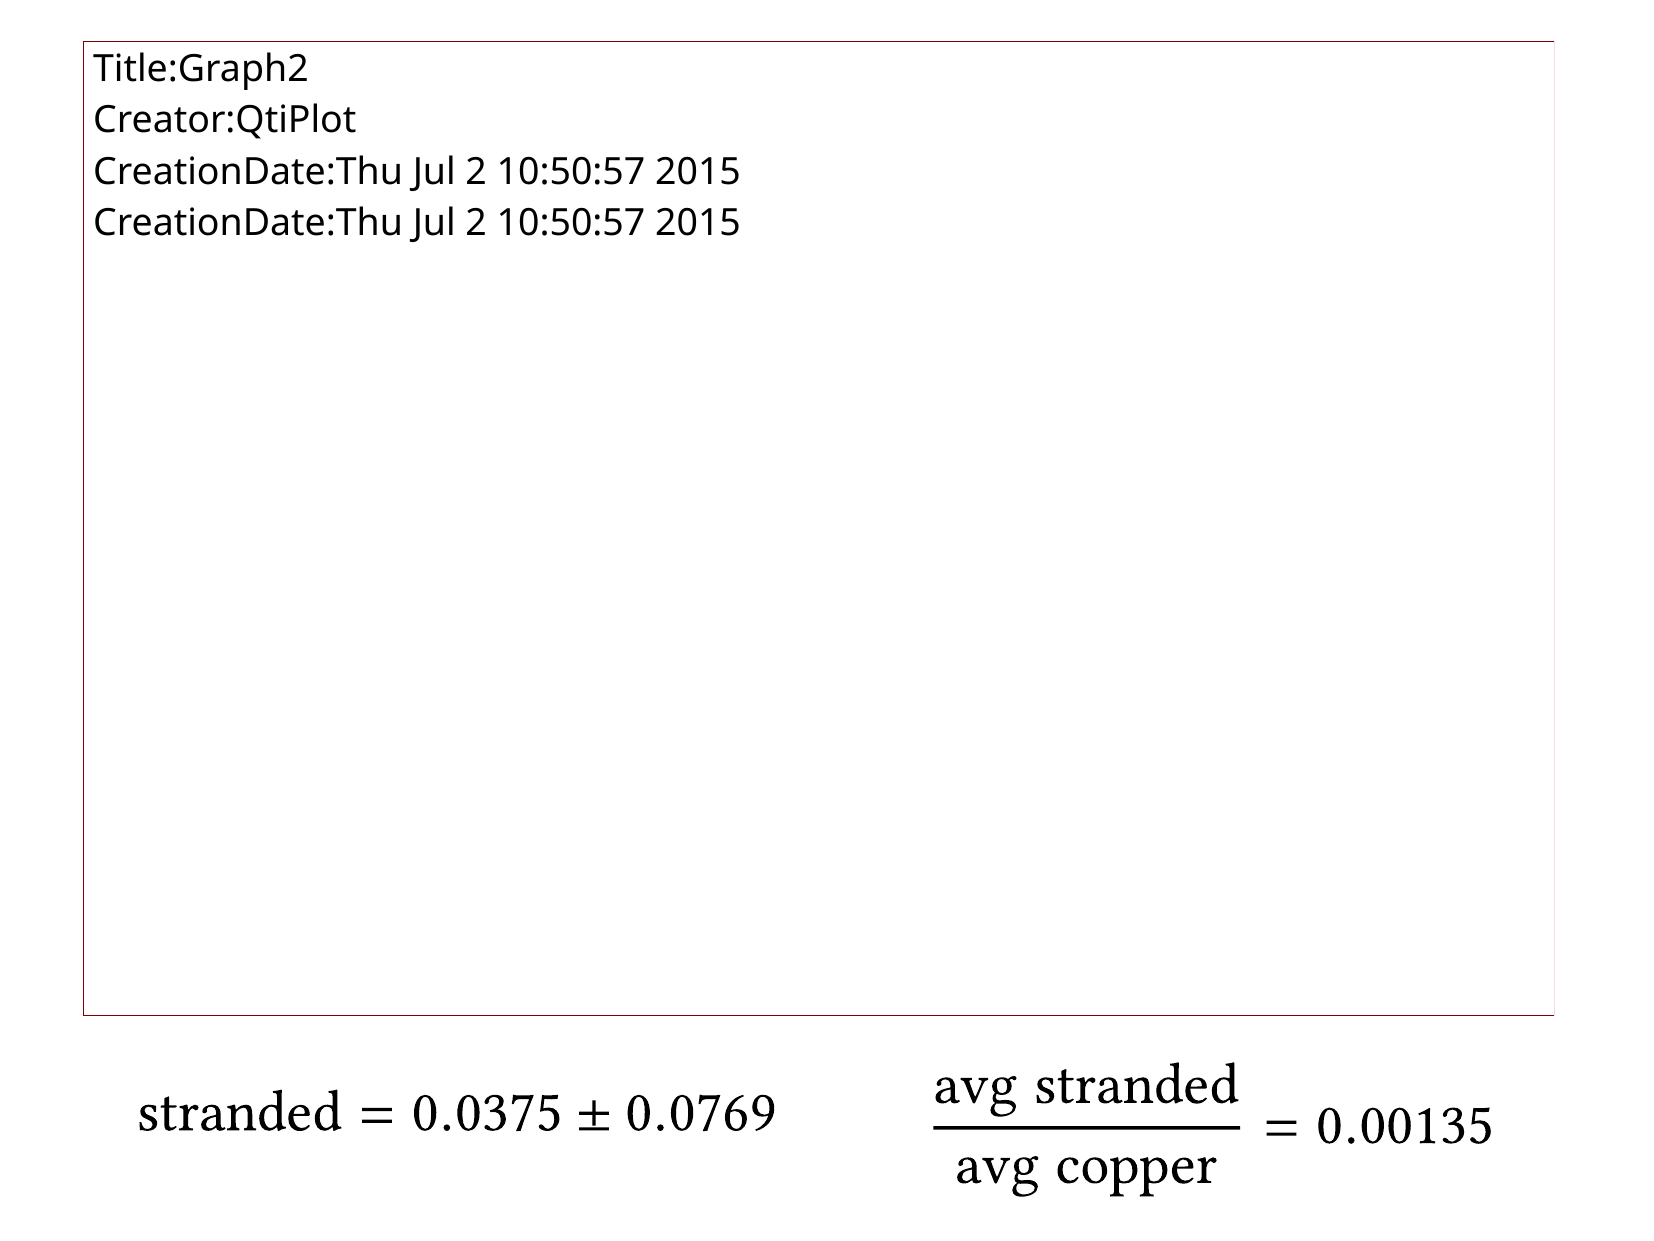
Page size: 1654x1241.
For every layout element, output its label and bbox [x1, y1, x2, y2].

picture [81, 38, 1555, 1016]
text_box [136, 1089, 777, 1132]
text_box [933, 1062, 1494, 1197]
